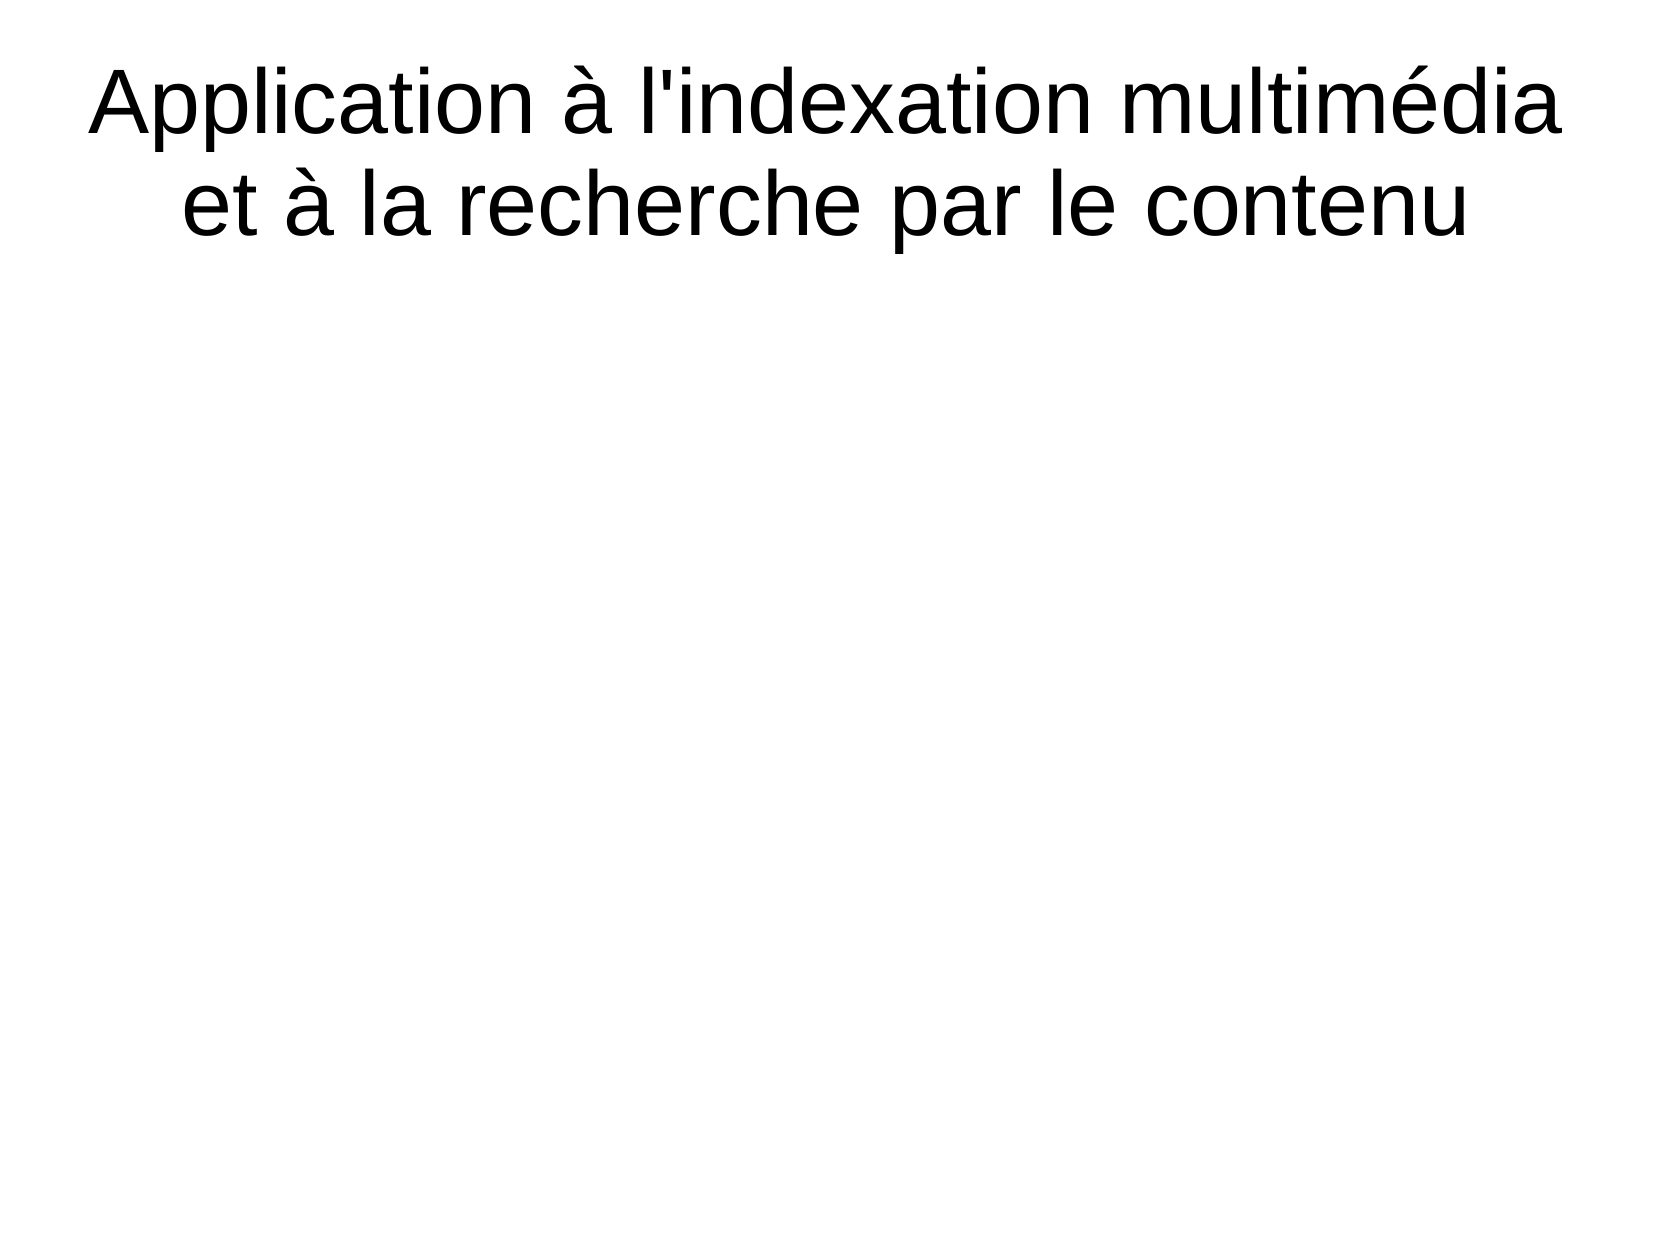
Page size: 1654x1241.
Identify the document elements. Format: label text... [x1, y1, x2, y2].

title Application à l'indexation multimédia et à la recherche par le contenu [82, 49, 1571, 257]
